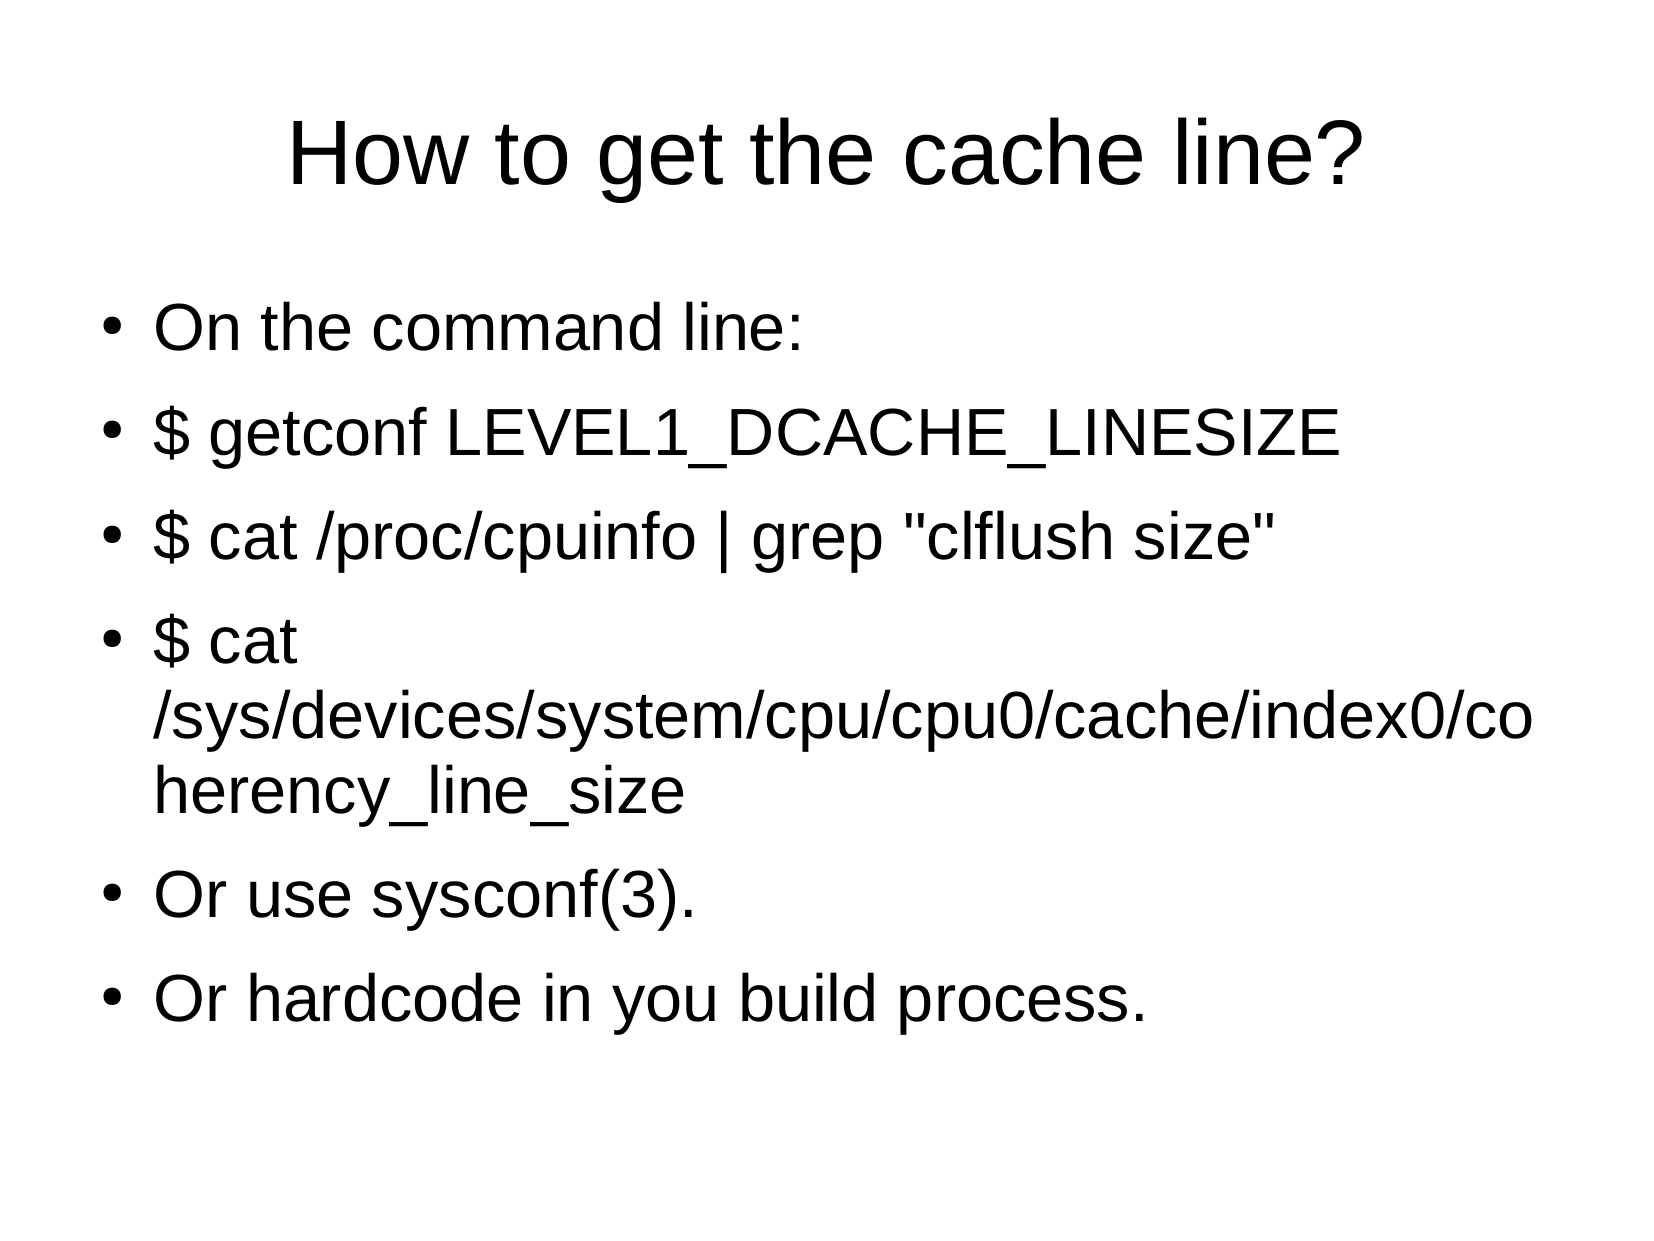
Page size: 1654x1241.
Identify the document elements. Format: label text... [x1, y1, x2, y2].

list On the command line: $ getconf LEVEL1_DCACHE_LINESIZE $ cat /proc/cpuinfo | grep "clflush size" $ cat /sys/devices/system/cpu/cpu0/cache/index0/coherency_line_size Or use sysconf(3). Or hardcode in you build process. [82, 290, 1571, 1109]
title How to get the cache line? [82, 49, 1571, 257]
